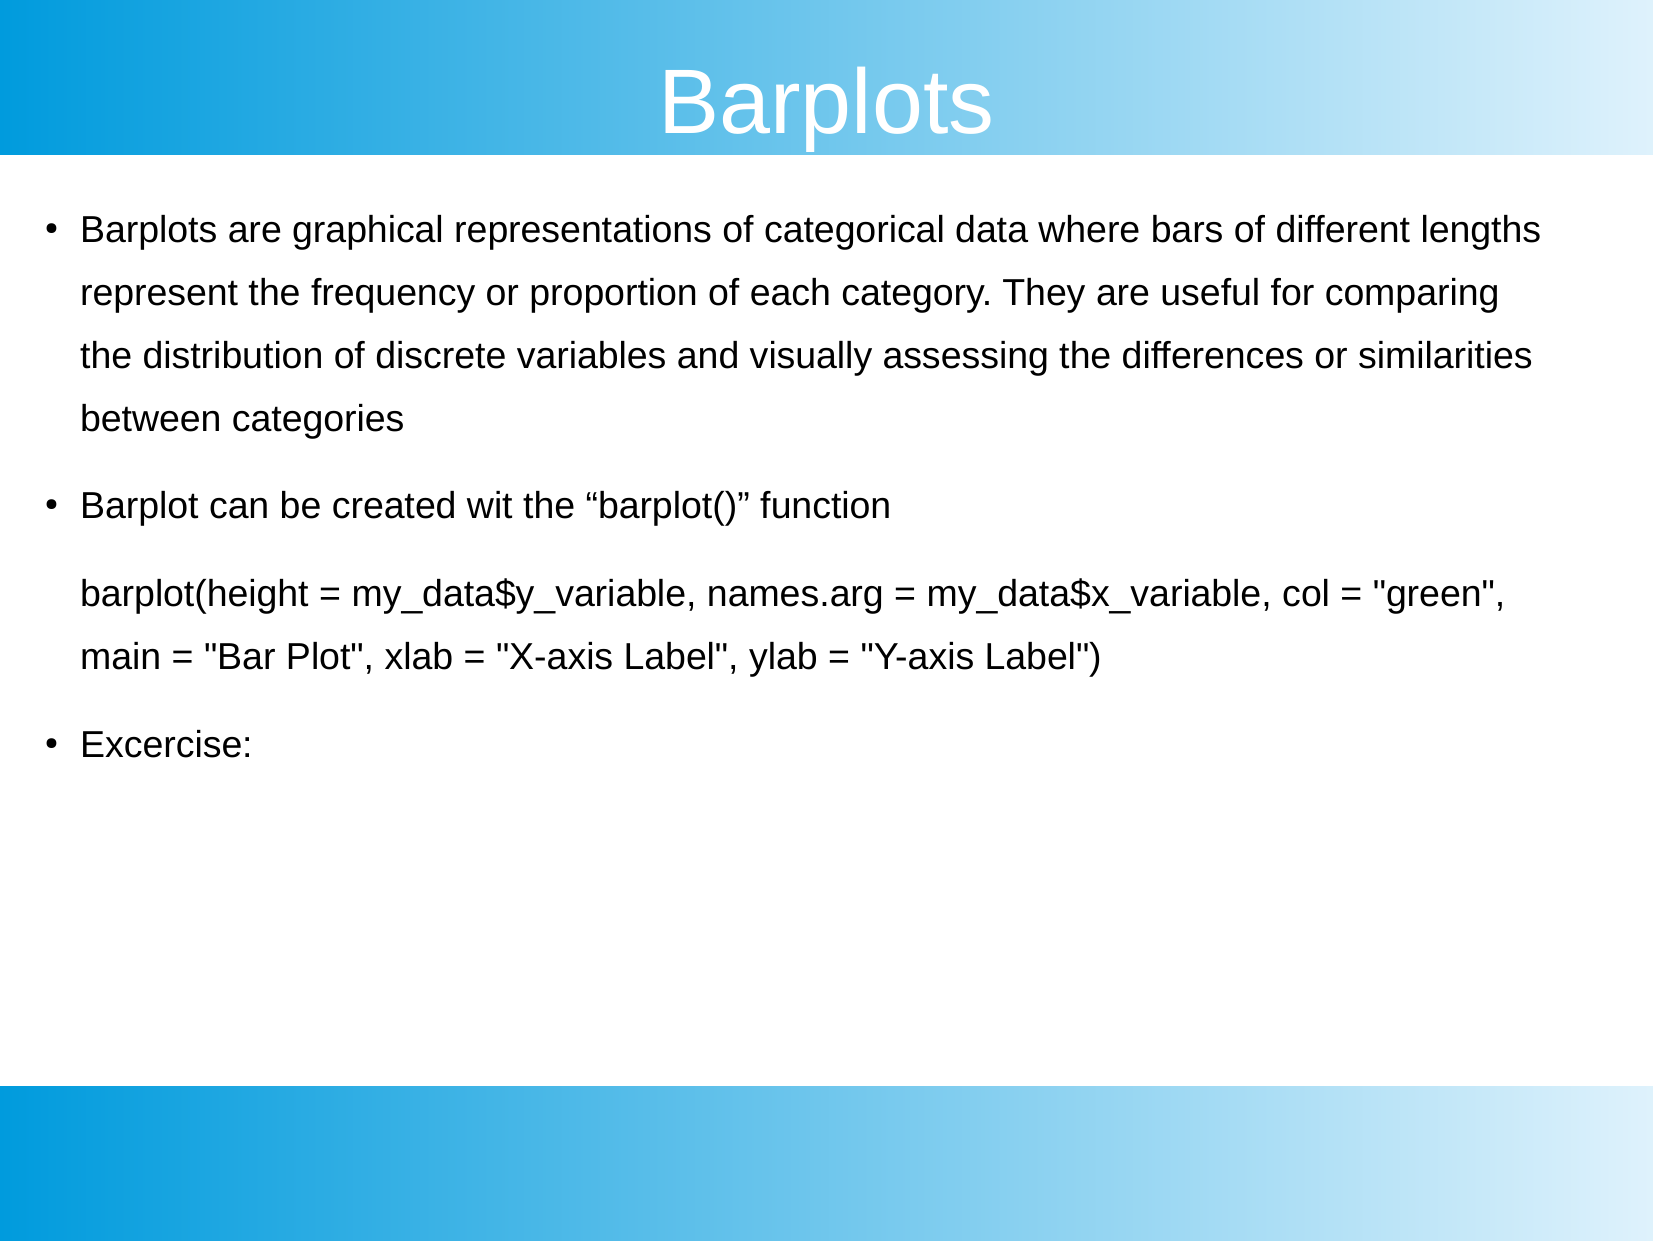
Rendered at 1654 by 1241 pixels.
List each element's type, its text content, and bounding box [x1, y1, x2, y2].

text_box Barplots are graphical representations of categorical data where bars of different lengths represent the frequency or proportion of each category. They are useful for comparing the distribution of discrete variables and visually assessing the differences or similarities between categories Barplot can be created wit the “barplot()” function barplot(height = my_data$y_variable, names.arg = my_data$x_variable, col = "green", main = "Bar Plot", xlab = "X-axis Label", ylab = "Y-axis Label") Excercise: [30, 180, 1561, 773]
title Barplots [82, 49, 1571, 155]
